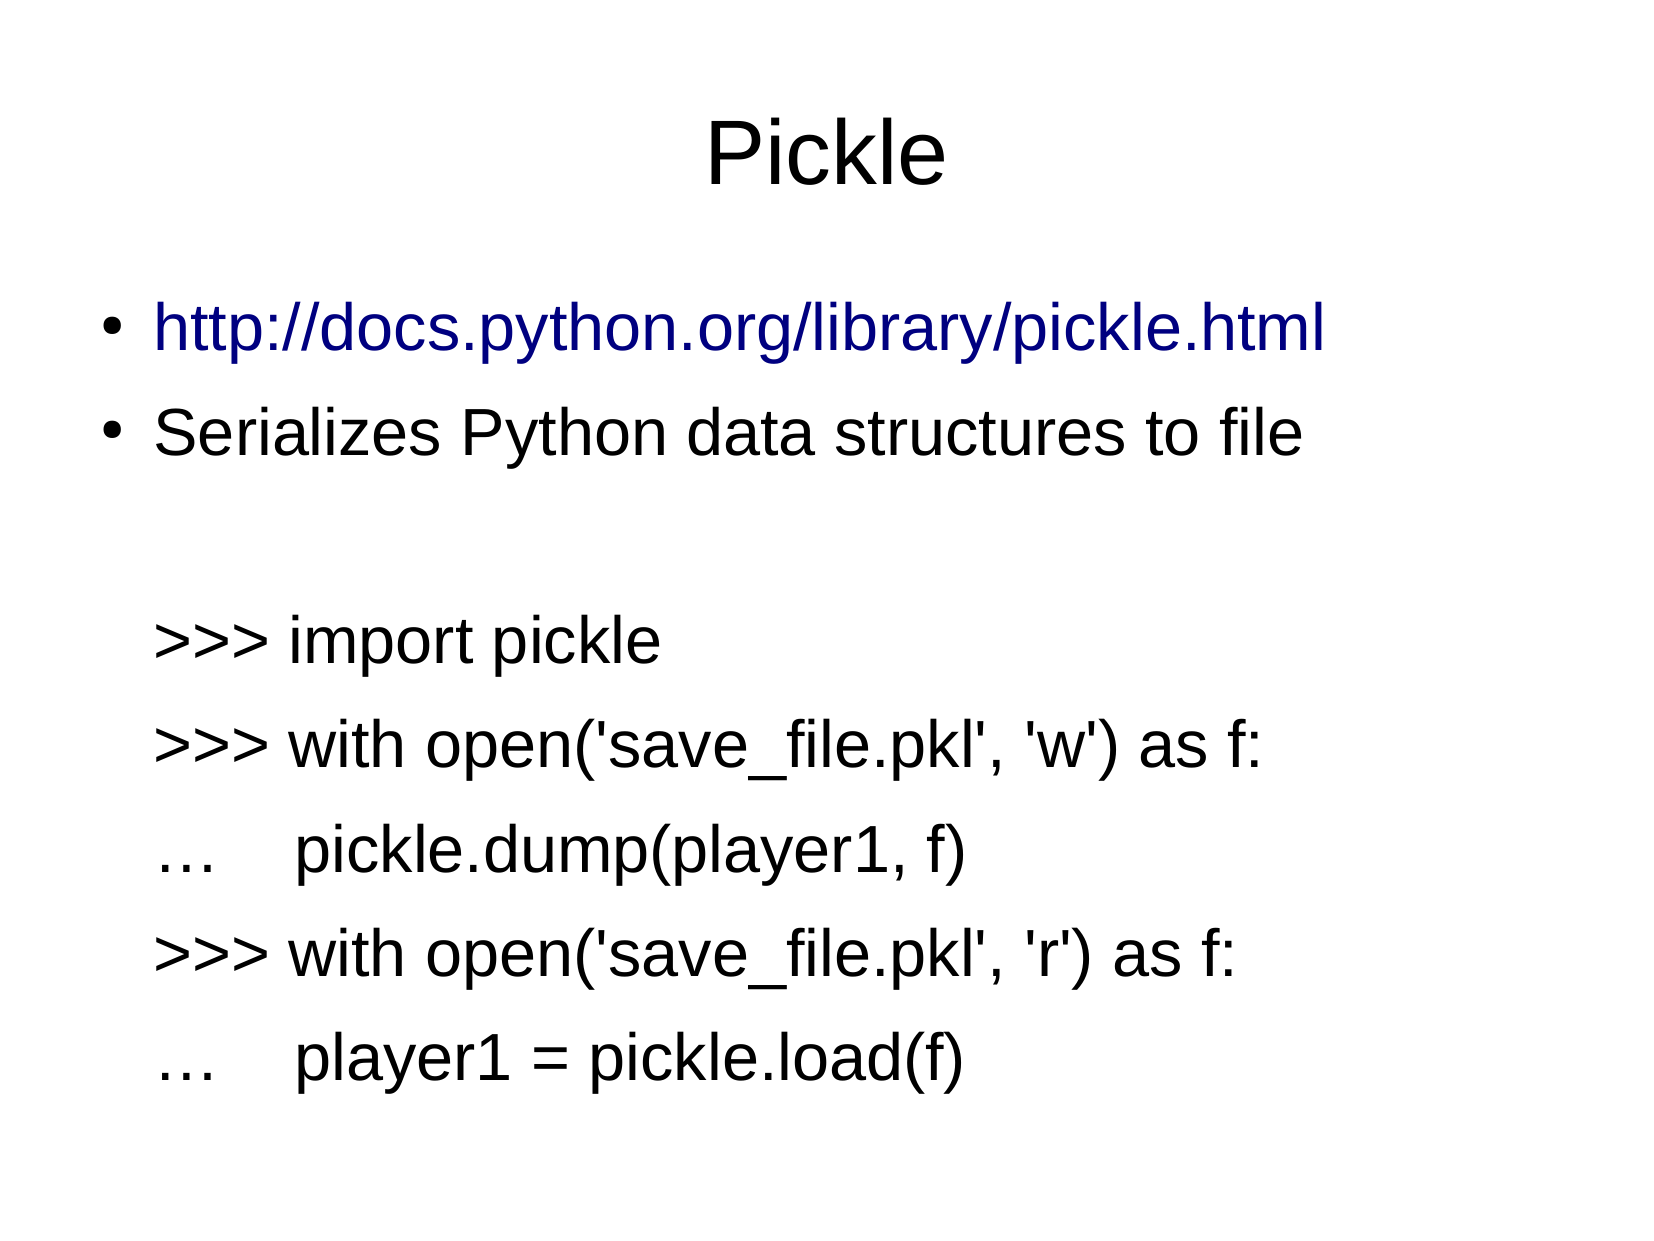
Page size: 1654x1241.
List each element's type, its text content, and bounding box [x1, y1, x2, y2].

list http://docs.python.org/library/pickle.html Serializes Python data structures to file >>> import pickle >>> with open('save_file.pkl', 'w') as f: … pickle.dump(player1, f) >>> with open('save_file.pkl', 'r') as f: … player1 = pickle.load(f) [82, 290, 1571, 1109]
title Pickle [82, 49, 1571, 257]
